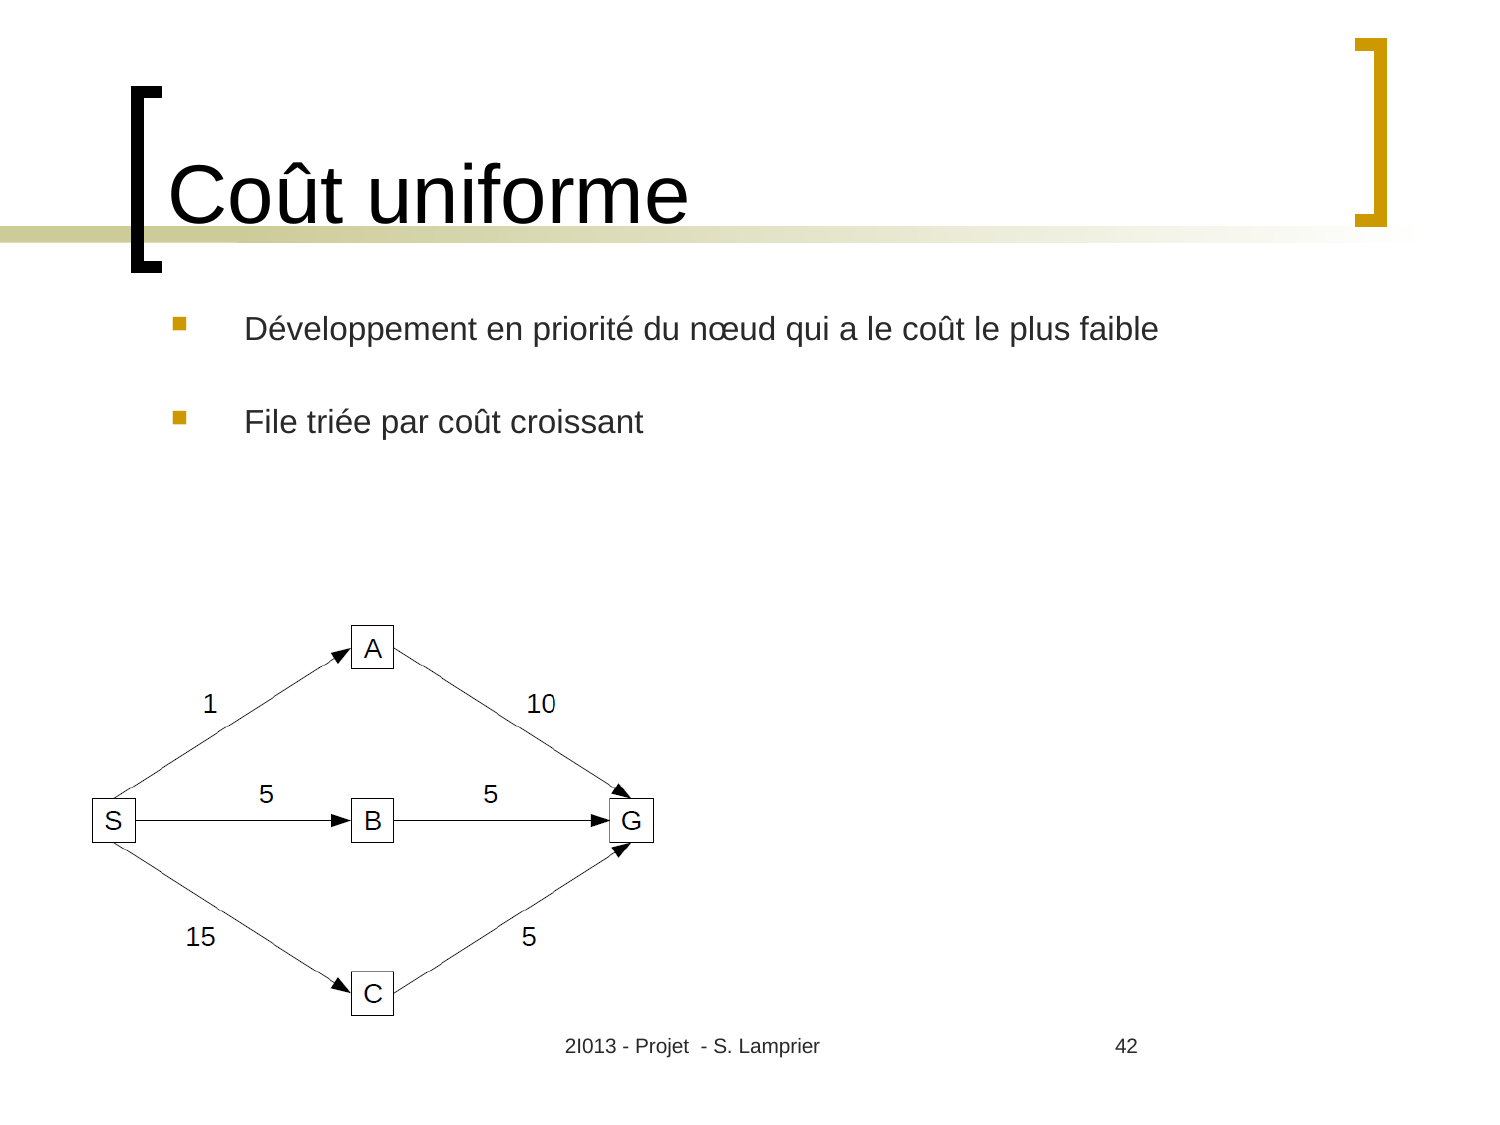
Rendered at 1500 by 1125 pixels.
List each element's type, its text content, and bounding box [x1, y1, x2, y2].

title Coût uniforme [152, 15, 1328, 248]
footer 2I013 - Projet - S. Lamprier [549, 1025, 1025, 1100]
picture [50, 604, 722, 1033]
list Développement en priorité du nœud qui a le coût le plus faible File triée par coût croissant [155, 299, 1413, 1000]
slide_number <numéro> [1100, 1025, 1413, 1100]
